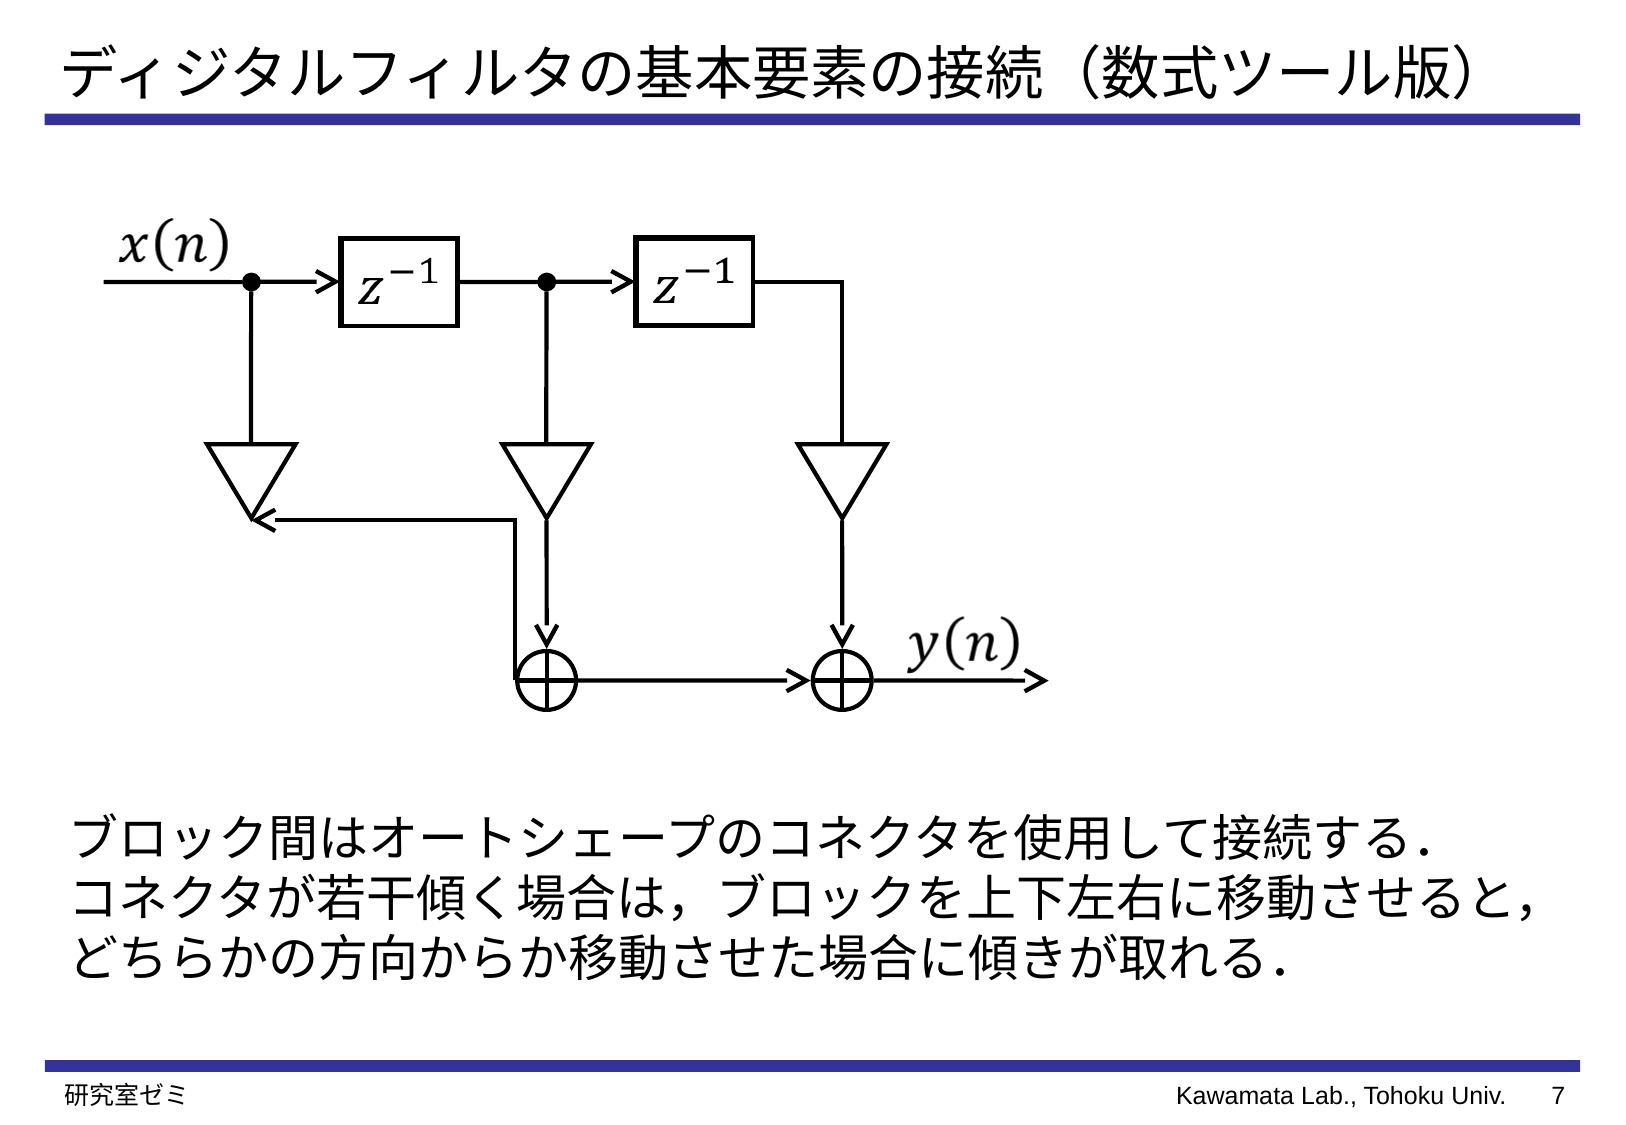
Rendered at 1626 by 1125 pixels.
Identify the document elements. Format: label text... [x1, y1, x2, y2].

text_box [540, 274, 554, 290]
text_box [635, 237, 754, 327]
slide_number <number> [1506, 1071, 1581, 1118]
footer 研究室ゼミ [49, 1071, 1160, 1118]
text_box ブロック間はオートシェープのコネクタを使用して接続する． コネクタが若干傾く場合は，ブロックを上下左右に移動させると， どちらかの方向からか移動させた場合に傾きが取れる． [53, 798, 1579, 994]
text_box [340, 237, 458, 327]
text_box [93, 196, 259, 290]
title ディジタルフィルタの基本要素の接続（数式ツール版） [44, 28, 1566, 114]
text_box [883, 594, 1049, 681]
